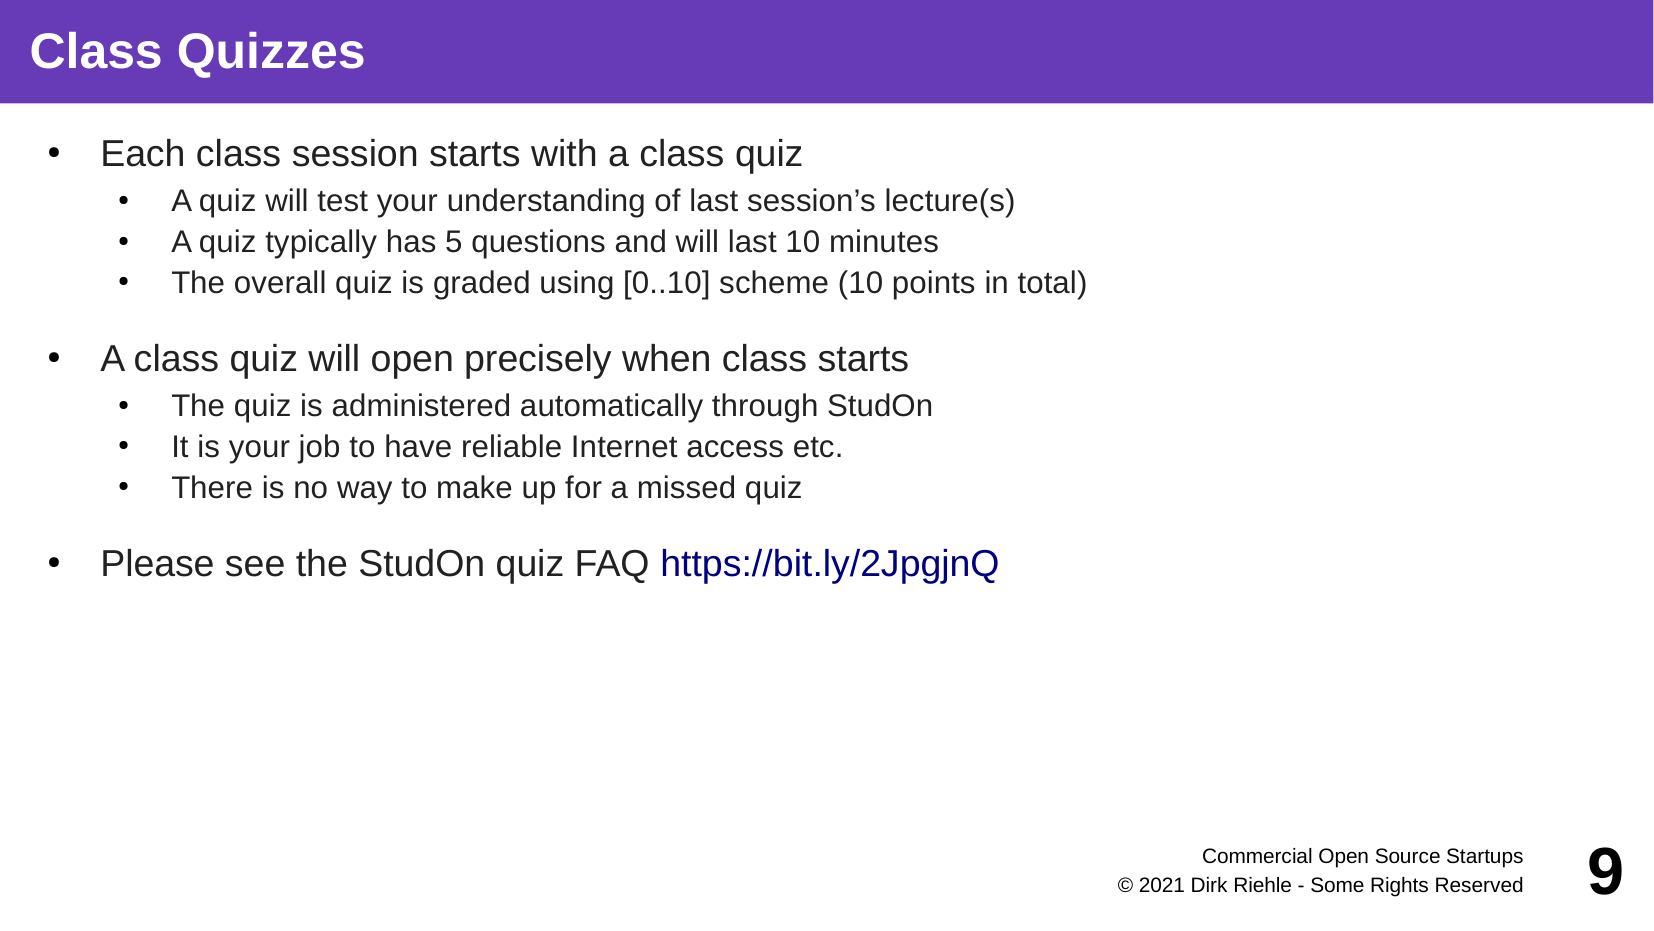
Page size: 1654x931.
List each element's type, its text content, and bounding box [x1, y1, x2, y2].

list Each class session starts with a class quiz A quiz will test your understanding of last session’s lecture(s) A quiz typically has 5 questions and will last 10 minutes The overall quiz is graded using [0..10] scheme (10 points in total) A class quiz will open precisely when class starts The quiz is administered automatically through StudOn It is your job to have reliable Internet access etc. There is no way to make up for a missed quiz Please see the StudOn quiz FAQ https://bit.ly/2JpgjnQ [29, 132, 1625, 813]
title Class Quizzes [0, 0, 1654, 104]
